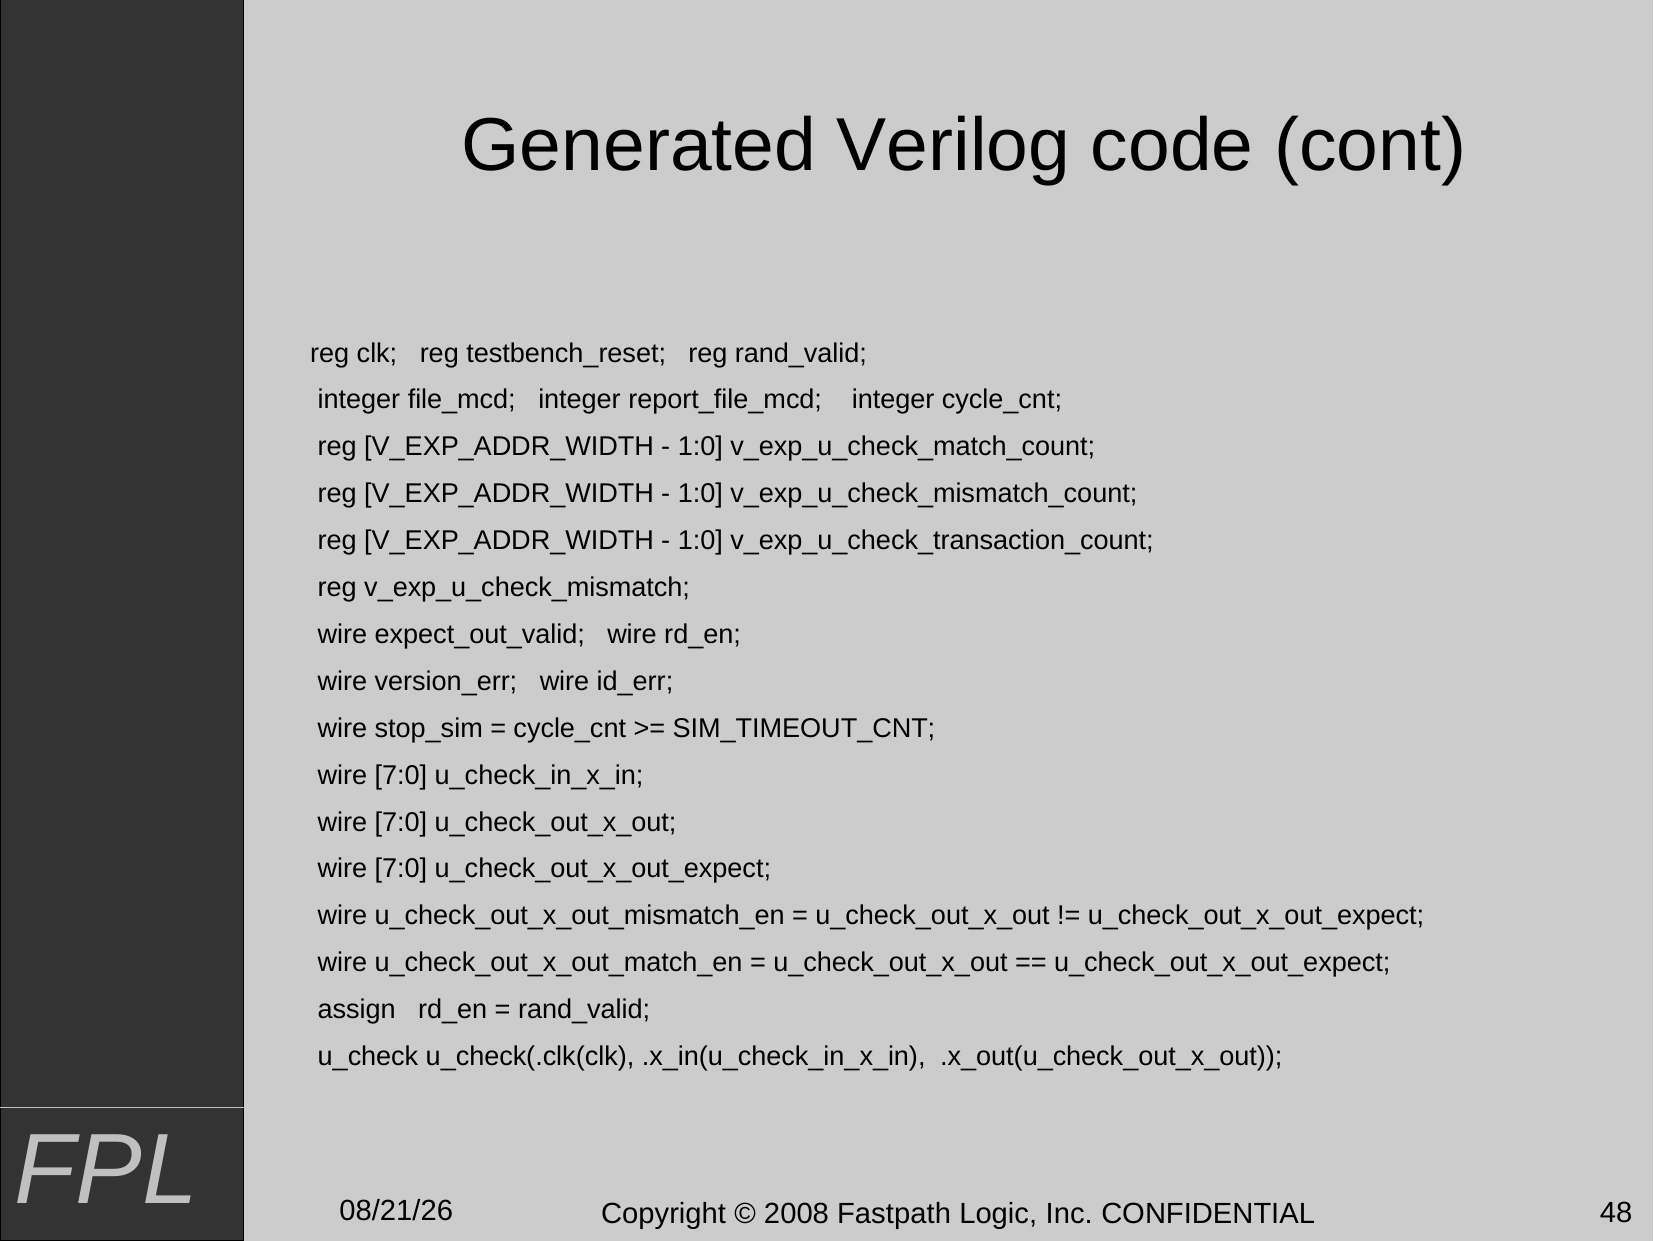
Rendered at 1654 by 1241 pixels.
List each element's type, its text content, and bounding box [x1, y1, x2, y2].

subtitle reg clk; reg testbench_reset; reg rand_valid; integer file_mcd; integer report_file_mcd; integer cycle_cnt; reg [V_EXP_ADDR_WIDTH - 1:0] v_exp_u_check_match_count; reg [V_EXP_ADDR_WIDTH - 1:0] v_exp_u_check_mismatch_count; reg [V_EXP_ADDR_WIDTH - 1:0] v_exp_u_check_transaction_count; reg v_exp_u_check_mismatch; wire expect_out_valid; wire rd_en; wire version_err; wire id_err; wire stop_sim = cycle_cnt >= SIM_TIMEOUT_CNT; wire [7:0] u_check_in_x_in; wire [7:0] u_check_out_x_out; wire [7:0] u_check_out_x_out_expect; wire u_check_out_x_out_mismatch_en = u_check_out_x_out != u_check_out_x_out_expect; wire u_check_out_x_out_match_en = u_check_out_x_out == u_check_out_x_out_expect; assign rd_en = rand_valid; u_check u_check(.clk(clk), .x_in(u_check_in_x_in), .x_out(u_check_out_x_out)); [302, 244, 1615, 1164]
title Generated Verilog code (cont) [413, 43, 1516, 244]
